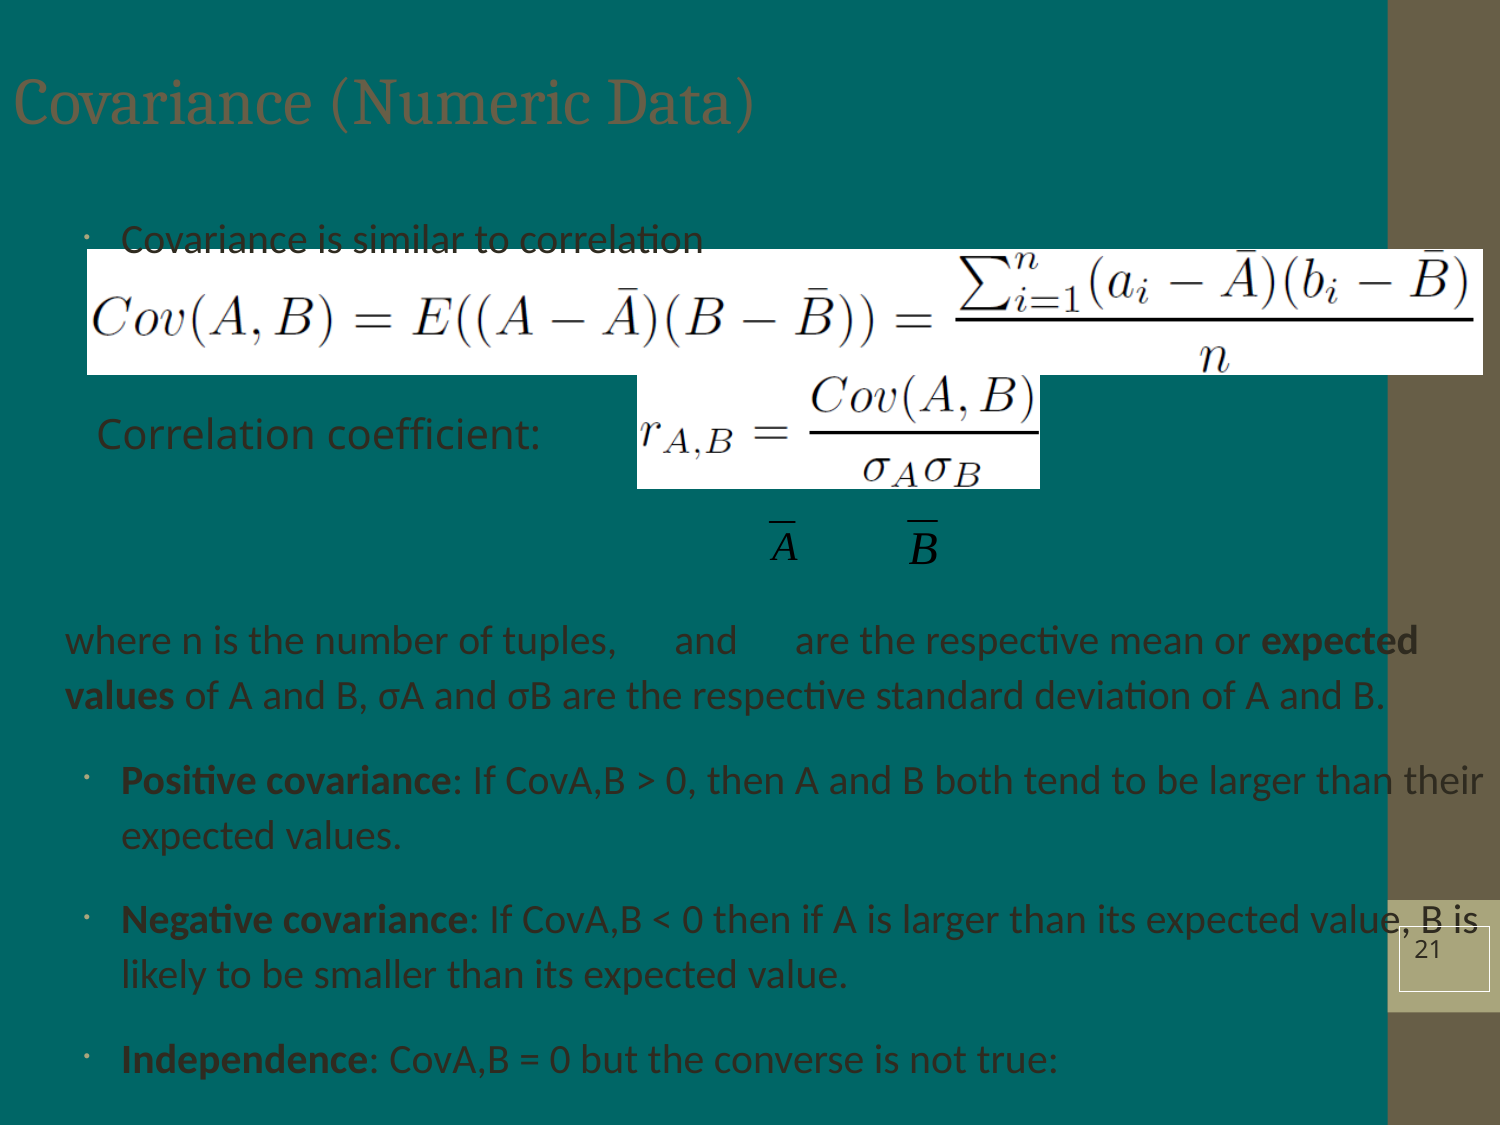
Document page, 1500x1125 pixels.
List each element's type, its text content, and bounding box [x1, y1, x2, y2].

slide_number <number> [1399, 926, 1490, 992]
picture [900, 510, 948, 573]
title Covariance (Numeric Data) [0, 50, 1500, 150]
chart [900, 510, 949, 575]
chart [764, 512, 806, 569]
list Covariance is similar to correlation where n is the number of tuples, and are the respective mean or expected values of A and B, σA and σB are the respective standard deviation of A and B. Positive covariance: If CovA,B > 0, then A and B both tend to be larger than their expected values. Negative covariance: If CovA,B < 0 then if A is larger than its expected value, B is likely to be smaller than its expected value. Independence: CovA,B = 0 but the converse is not true: Some pairs of random variables may have a covariance of 0 but are not independent. Only under some additional assumptions (e.g., the data follow multivariate normal distributions) does a covariance of 0 imply independence [50, 200, 1500, 1075]
text_box Correlation coefficient: [81, 400, 557, 466]
picture [762, 512, 805, 567]
